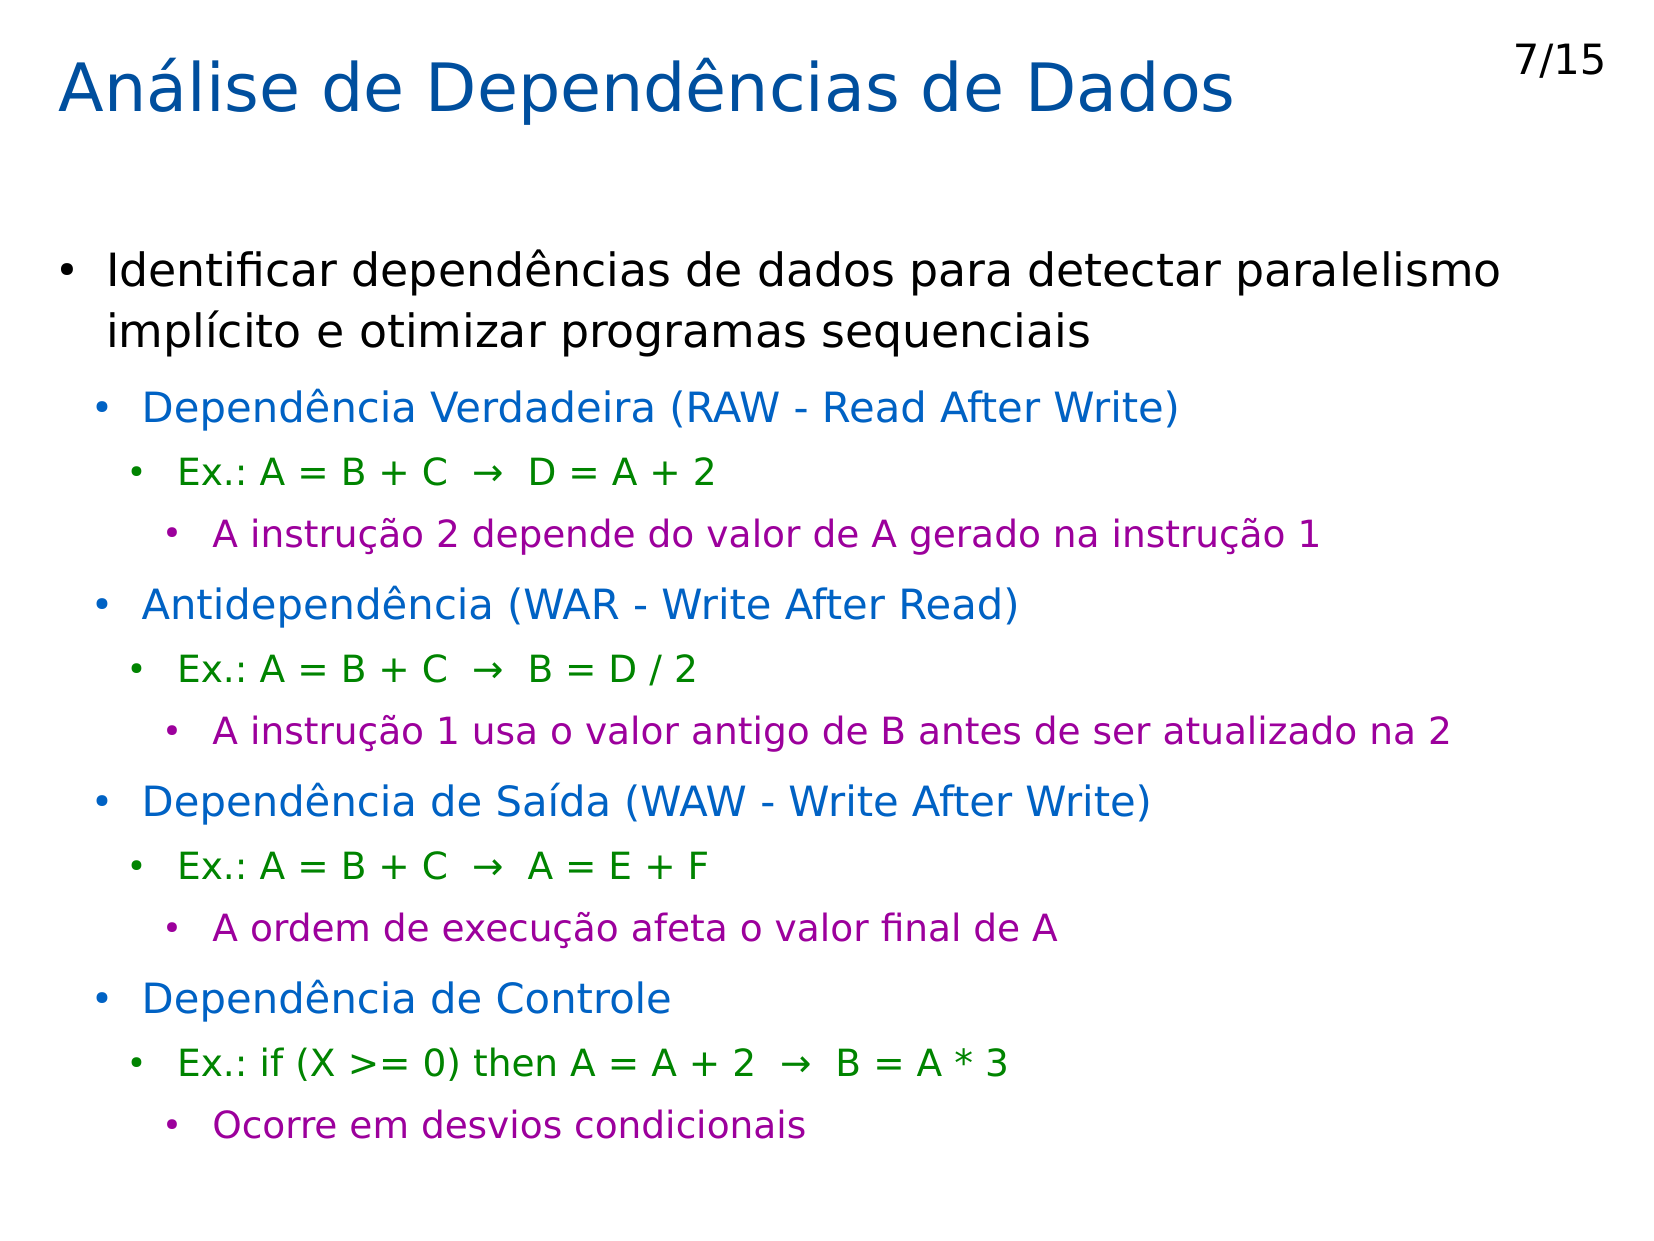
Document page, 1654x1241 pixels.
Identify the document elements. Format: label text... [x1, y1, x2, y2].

list Identificar dependências de dados para detectar paralelismo implícito e otimizar programas sequenciais Dependência Verdadeira (RAW - Read After Write) Ex.: A = B + C → D = A + 2 A instrução 2 depende do valor de A gerado na instrução 1 Antidependência (WAR - Write After Read) Ex.: A = B + C → B = D / 2 A instrução 1 usa o valor antigo de B antes de ser atualizado na 2 Dependência de Saída (WAW - Write After Write) Ex.: A = B + C → A = E + F A ordem de execução afeta o valor final de A Dependência de Controle Ex.: if (X >= 0) then A = A + 2 → B = A * 3 Ocorre em desvios condicionais [59, 236, 1595, 1211]
title Análise de Dependências de Dados [59, 29, 1506, 148]
